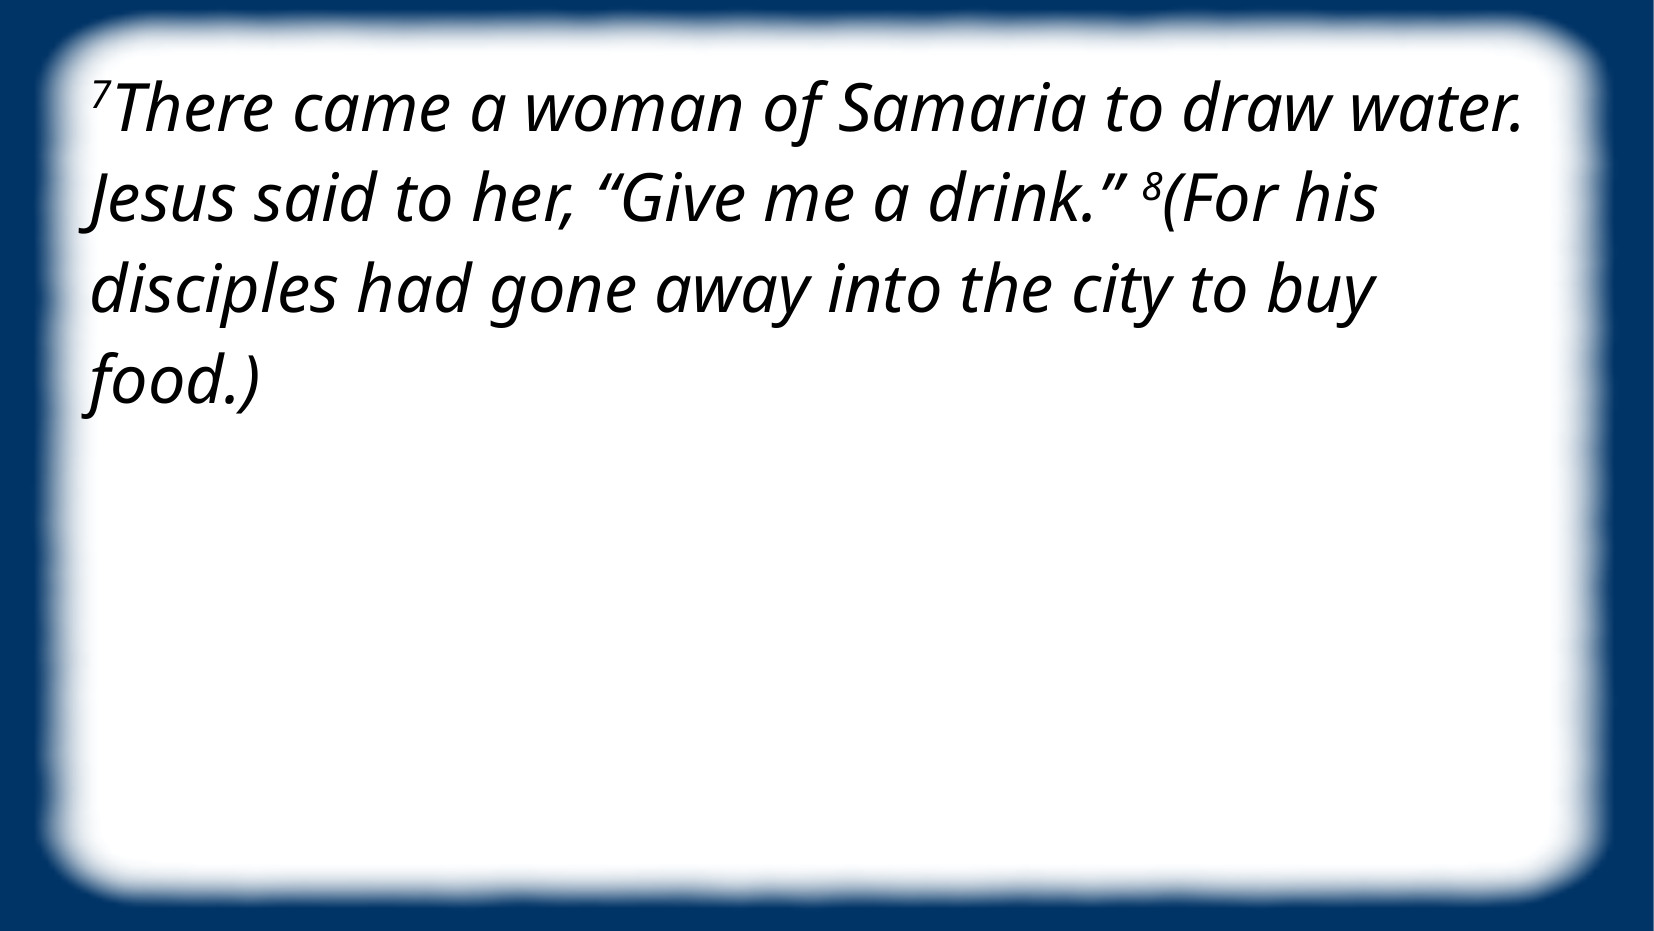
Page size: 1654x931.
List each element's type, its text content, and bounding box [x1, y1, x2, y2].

picture [0, 0, 1654, 931]
text_box 7There came a woman of Samaria to draw water. Jesus said to her, “Give me a drink.” 8(For his disciples had gone away into the city to buy food.) [75, 52, 1561, 436]
